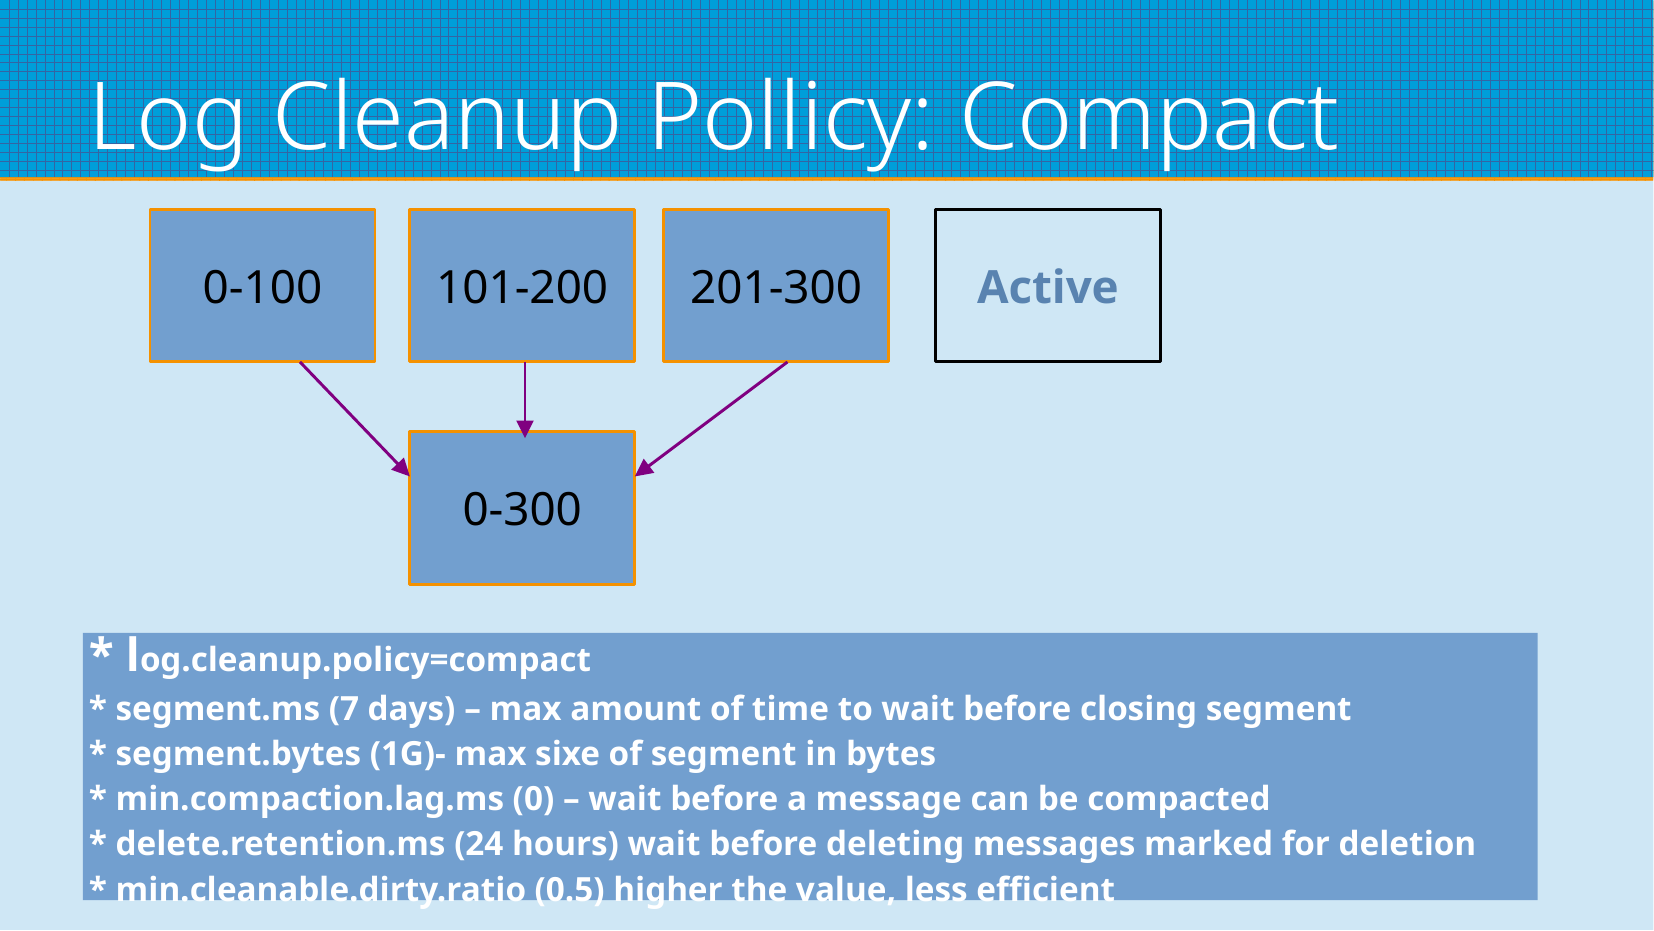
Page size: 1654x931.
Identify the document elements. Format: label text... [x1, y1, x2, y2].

text_box 201-300 [663, 209, 889, 362]
text_box 0-100 [150, 209, 376, 362]
title Log Cleanup Pollicy: Compact [88, 14, 1565, 178]
text_box Active [935, 209, 1161, 362]
text_box * log.cleanup.policy=compact * segment.ms (7 days) – max amount of time to wait before closing segment * segment.bytes (1G)- max sixe of segment in bytes * min.compaction.lag.ms (0) – wait before a message can be compacted * delete.retention.ms (24 hours) wait before deleting messages marked for deletion * min.cleanable.dirty.ratio (0.5) higher the value, less efficient [82, 632, 1538, 901]
text_box 0-300 [409, 431, 635, 585]
text_box 101-200 [409, 209, 635, 362]
